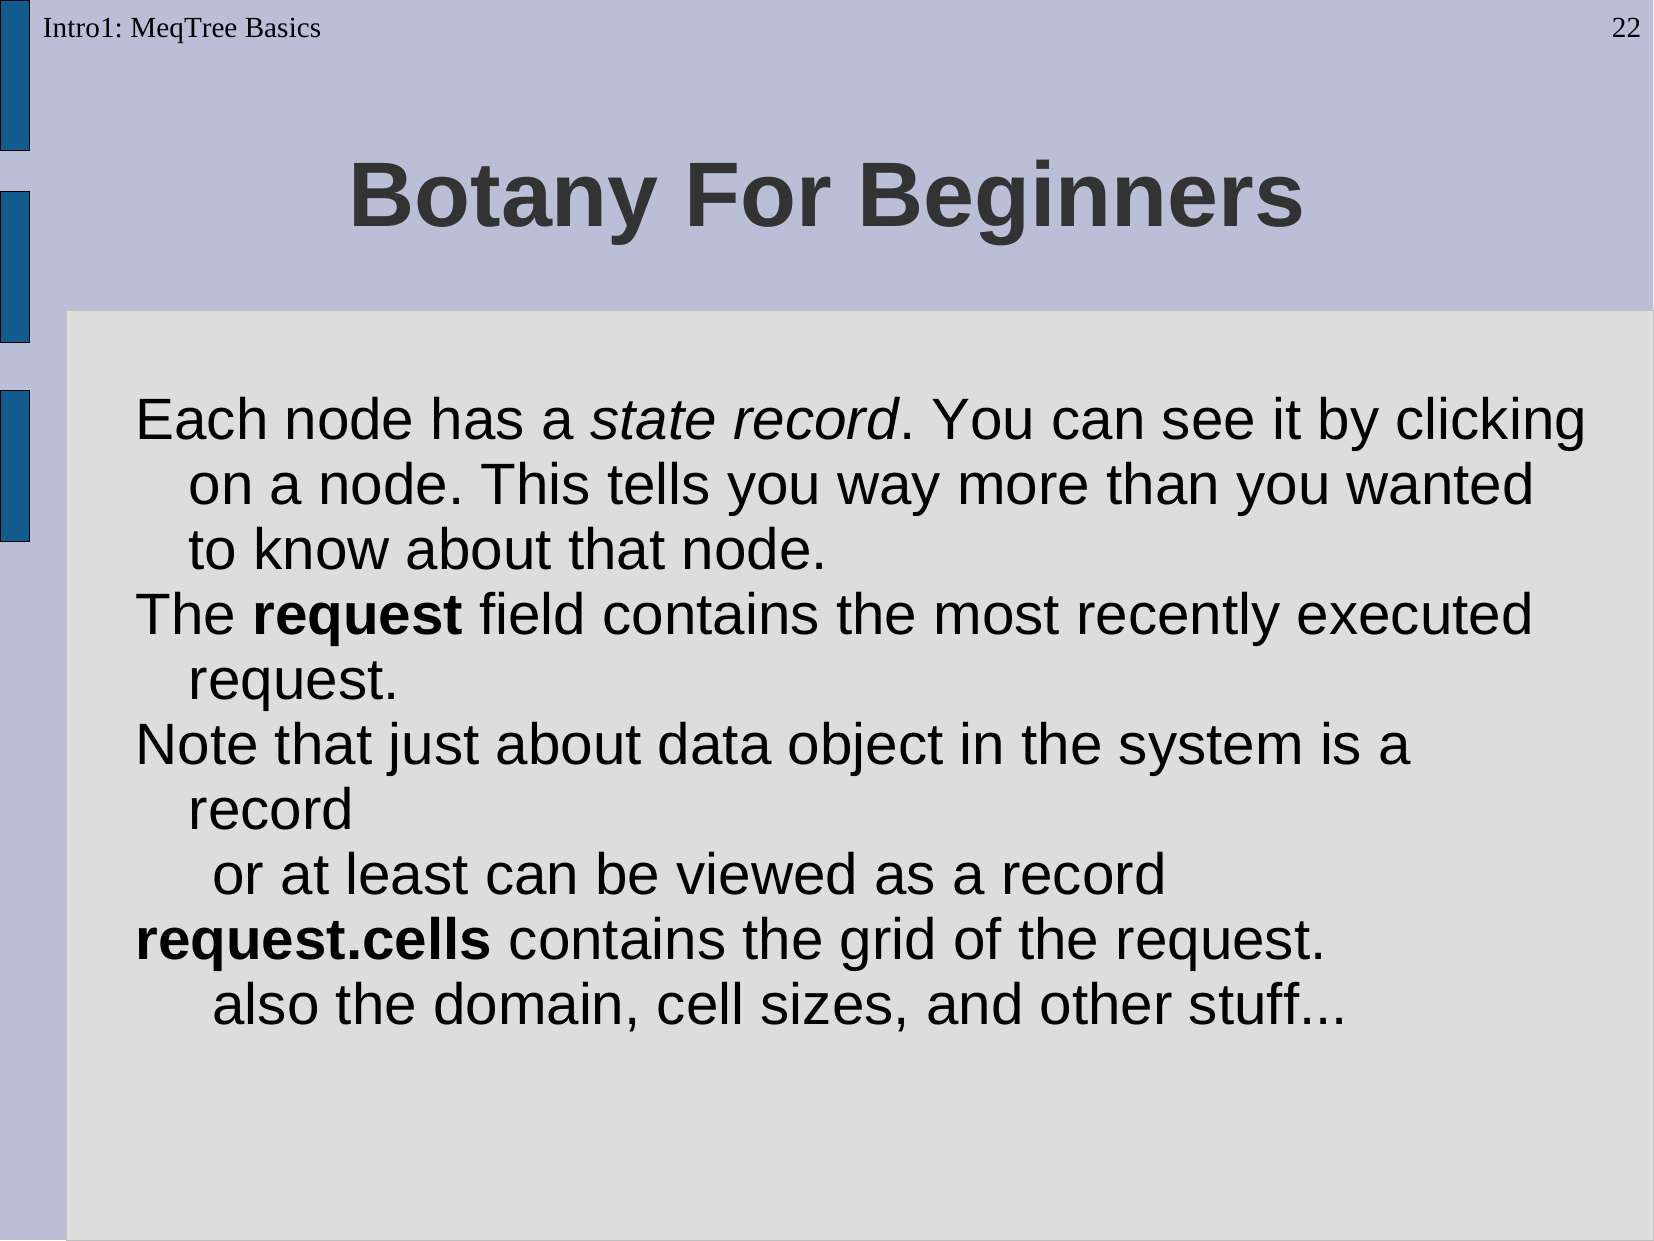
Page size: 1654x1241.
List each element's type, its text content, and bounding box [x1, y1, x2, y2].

title Botany For Beginners [121, 91, 1534, 299]
list Each node has a state record. You can see it by clicking on a node. This tells you way more than you wanted to know about that node. The request field contains the most recently executed request. Note that just about data object in the system is a record or at least can be viewed as a record request.cells contains the grid of the request. also the domain, cell sizes, and other stuff... [117, 386, 1590, 1064]
